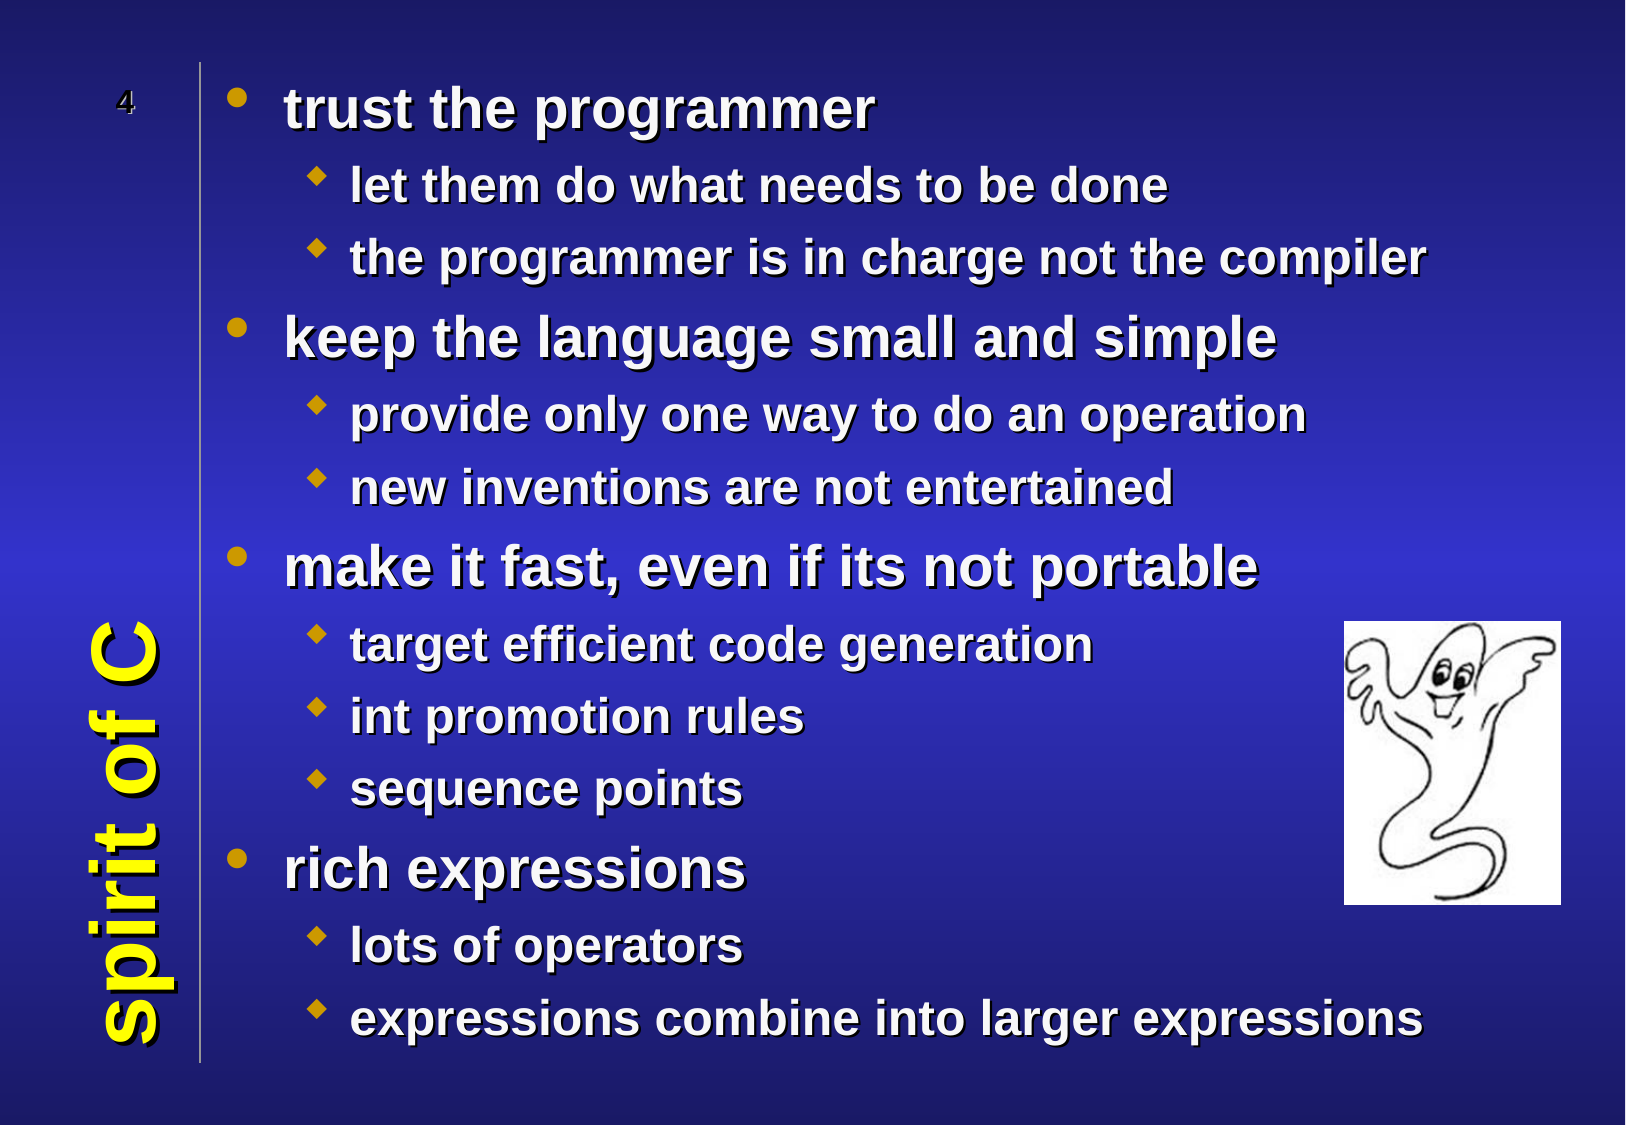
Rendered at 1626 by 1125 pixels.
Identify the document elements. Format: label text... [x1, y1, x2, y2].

picture [1344, 621, 1561, 905]
list trust the programmer let them do what needs to be done the programmer is in charge not the compiler keep the language small and simple provide only one way to do an operation new inventions are not entertained make it fast, even if its not portable target efficient code generation int promotion rules sequence points rich expressions lots of operators expressions combine into larger expressions [212, 62, 1550, 1063]
title spirit of C [50, 187, 188, 1063]
